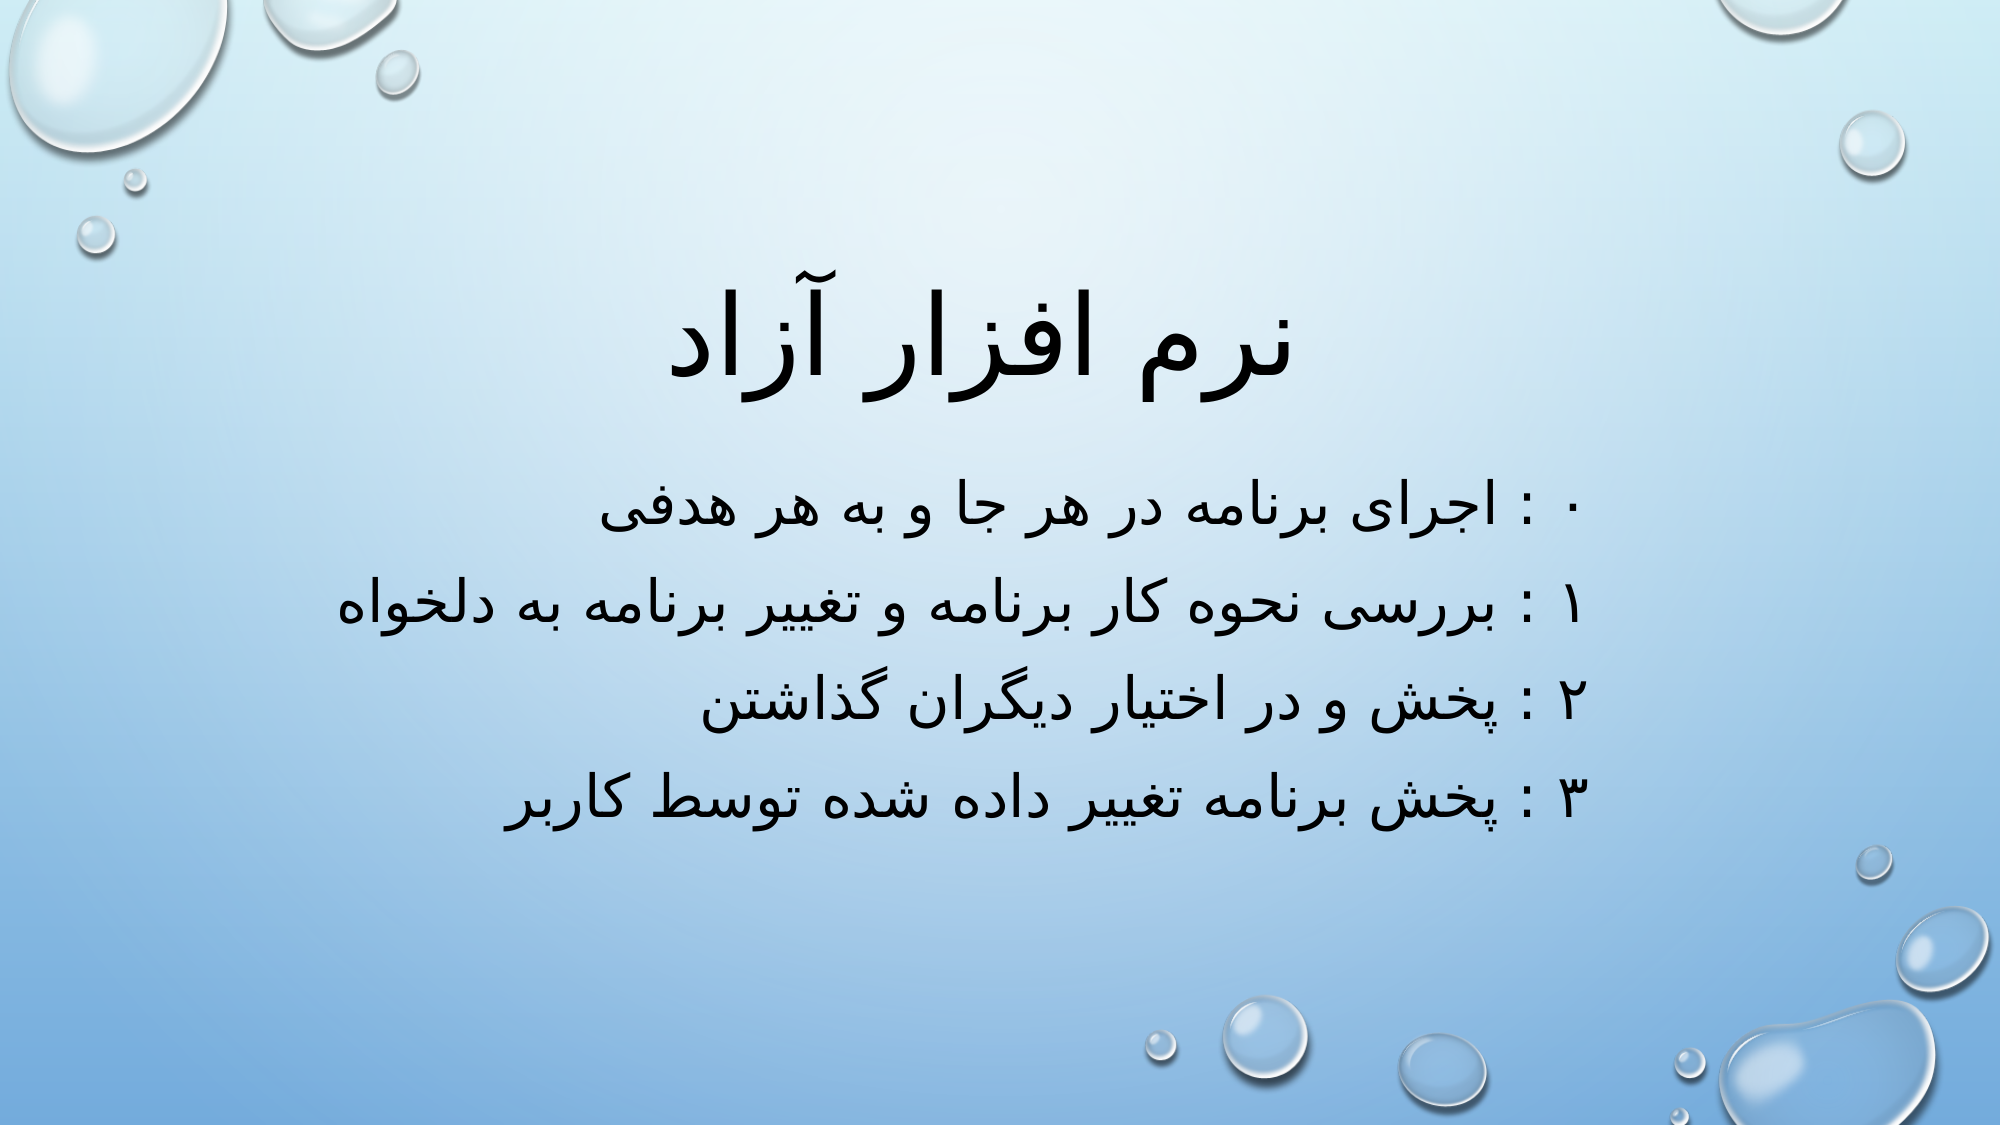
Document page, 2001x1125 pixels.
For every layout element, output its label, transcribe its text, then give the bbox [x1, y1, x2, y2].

list ۰ : اجرای برنامه در هر جا و به هر هدفی ۱ : بررسی نحوه کار برنامه و تغییر برنامه به دلخواه ۲ : پخش و در اختیار دیگران گذاشتن ۳ : پخش برنامه تغییر داده شده توسط کاربر [150, 457, 1846, 841]
picture [0, 0, 2000, 1125]
title نرم افزار آزاد [150, 185, 1816, 405]
